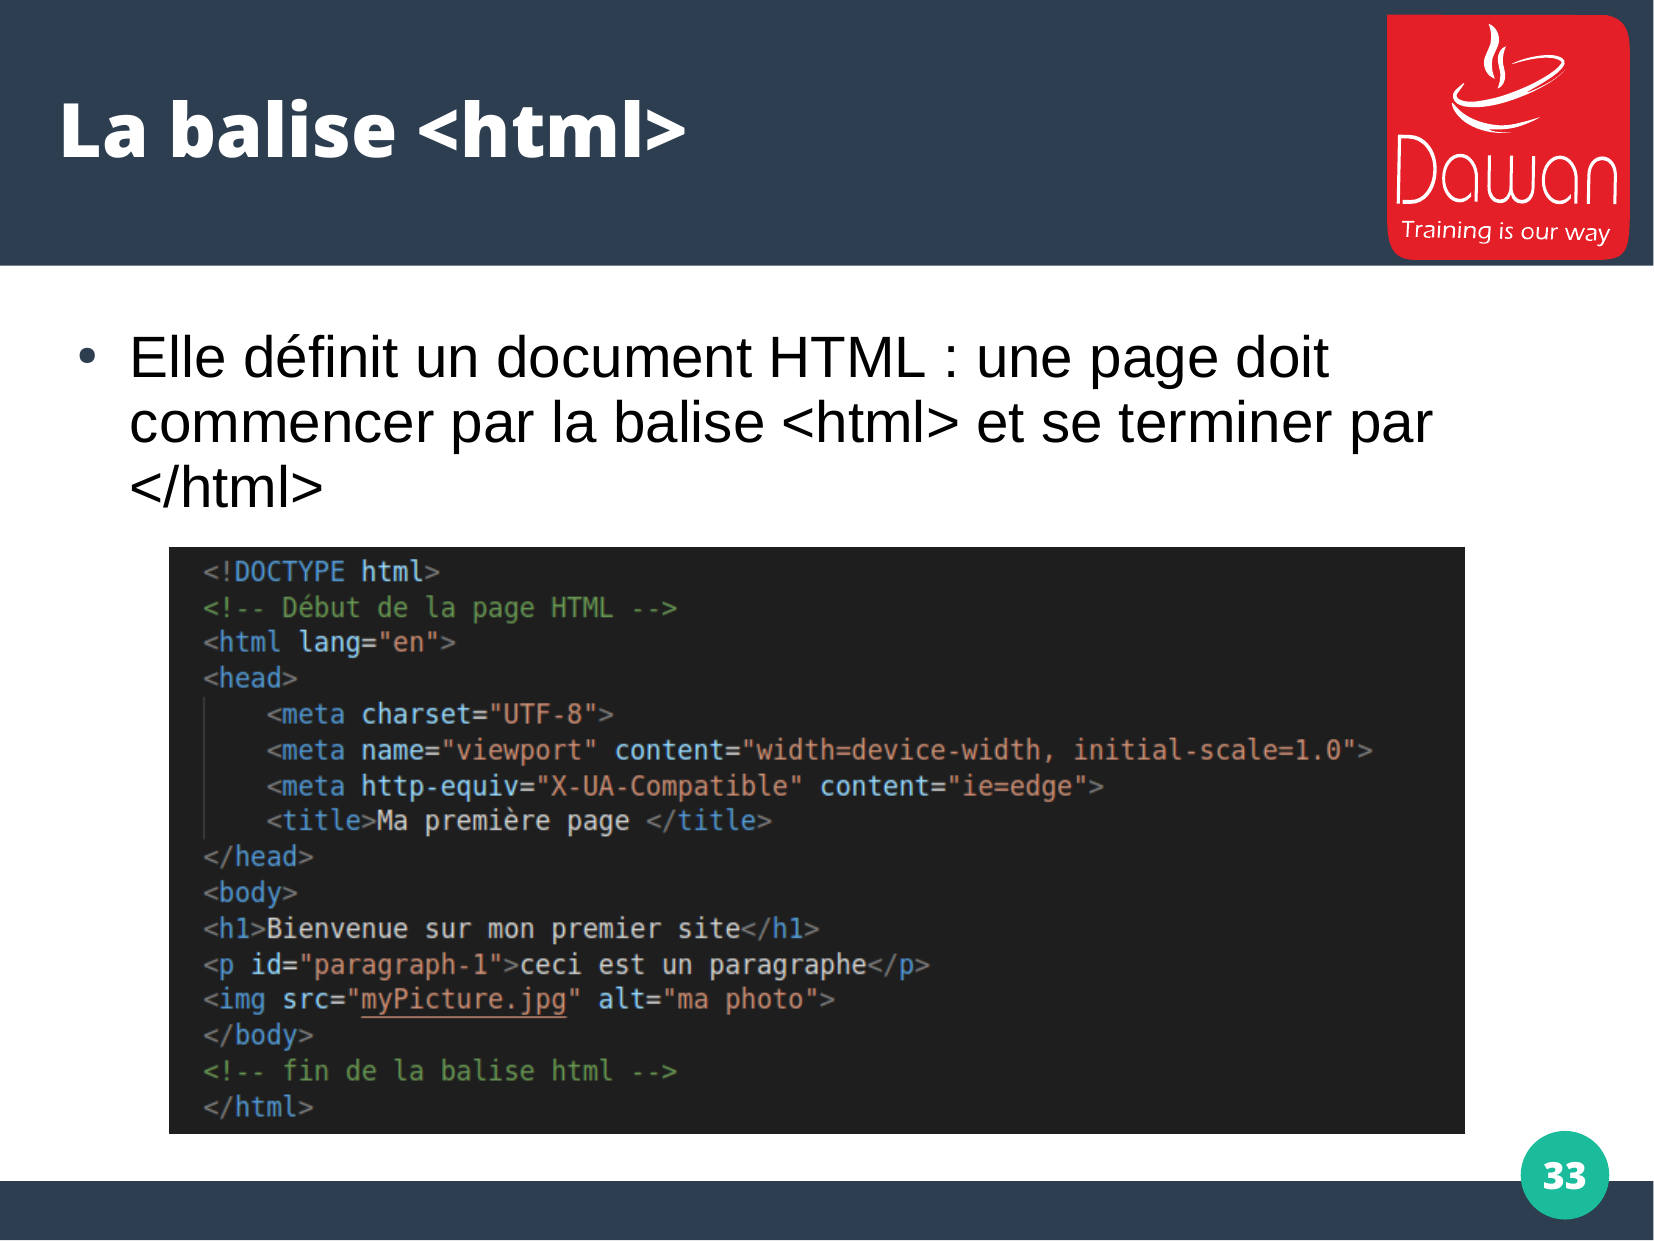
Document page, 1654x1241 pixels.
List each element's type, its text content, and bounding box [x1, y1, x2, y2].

picture [1387, 14, 1630, 260]
list Elle définit un document HTML : une page doit commencer par la balise <html> et se terminer par </html> [59, 324, 1595, 1152]
picture [169, 547, 1465, 1134]
title La balise <html> [59, 49, 1387, 207]
